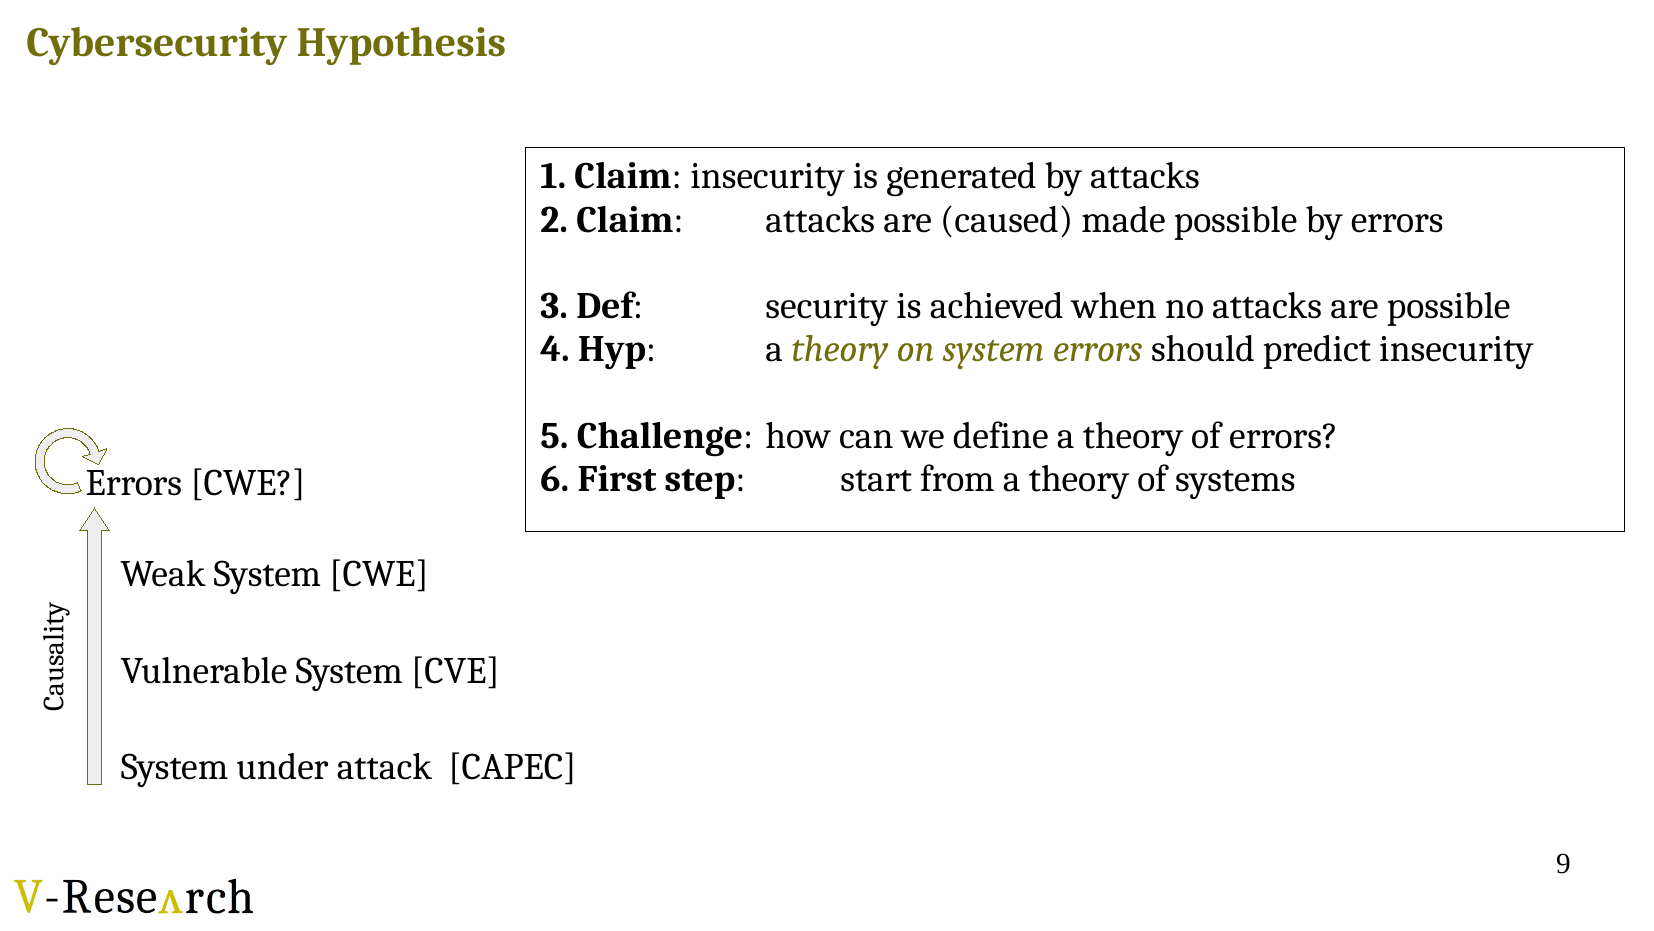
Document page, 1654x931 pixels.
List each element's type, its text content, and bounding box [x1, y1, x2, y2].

text_box System under attack [CAPEC] [106, 738, 612, 798]
text_box 1. Claim: insecurity is generated by attacks 2. Claim: attacks are (caused) made possible by errors 3. Def: security is achieved when no attacks are possible 4. Hyp: a theory on system errors should predict insecurity 5. Challenge: how can we define a theory of errors? 6. First step: start from a theory of systems [525, 147, 1625, 532]
text_box [79, 507, 110, 785]
text_box Causality [29, 582, 79, 727]
text_box [35, 428, 107, 494]
text_box Vulnerable System [CVE] [106, 641, 532, 701]
text_box Weak System [CWE] [105, 545, 459, 605]
text_box Errors [CWE?] [70, 454, 364, 514]
picture [11, 876, 256, 916]
text_box Cybersecurity Hypothesis [11, 12, 544, 83]
